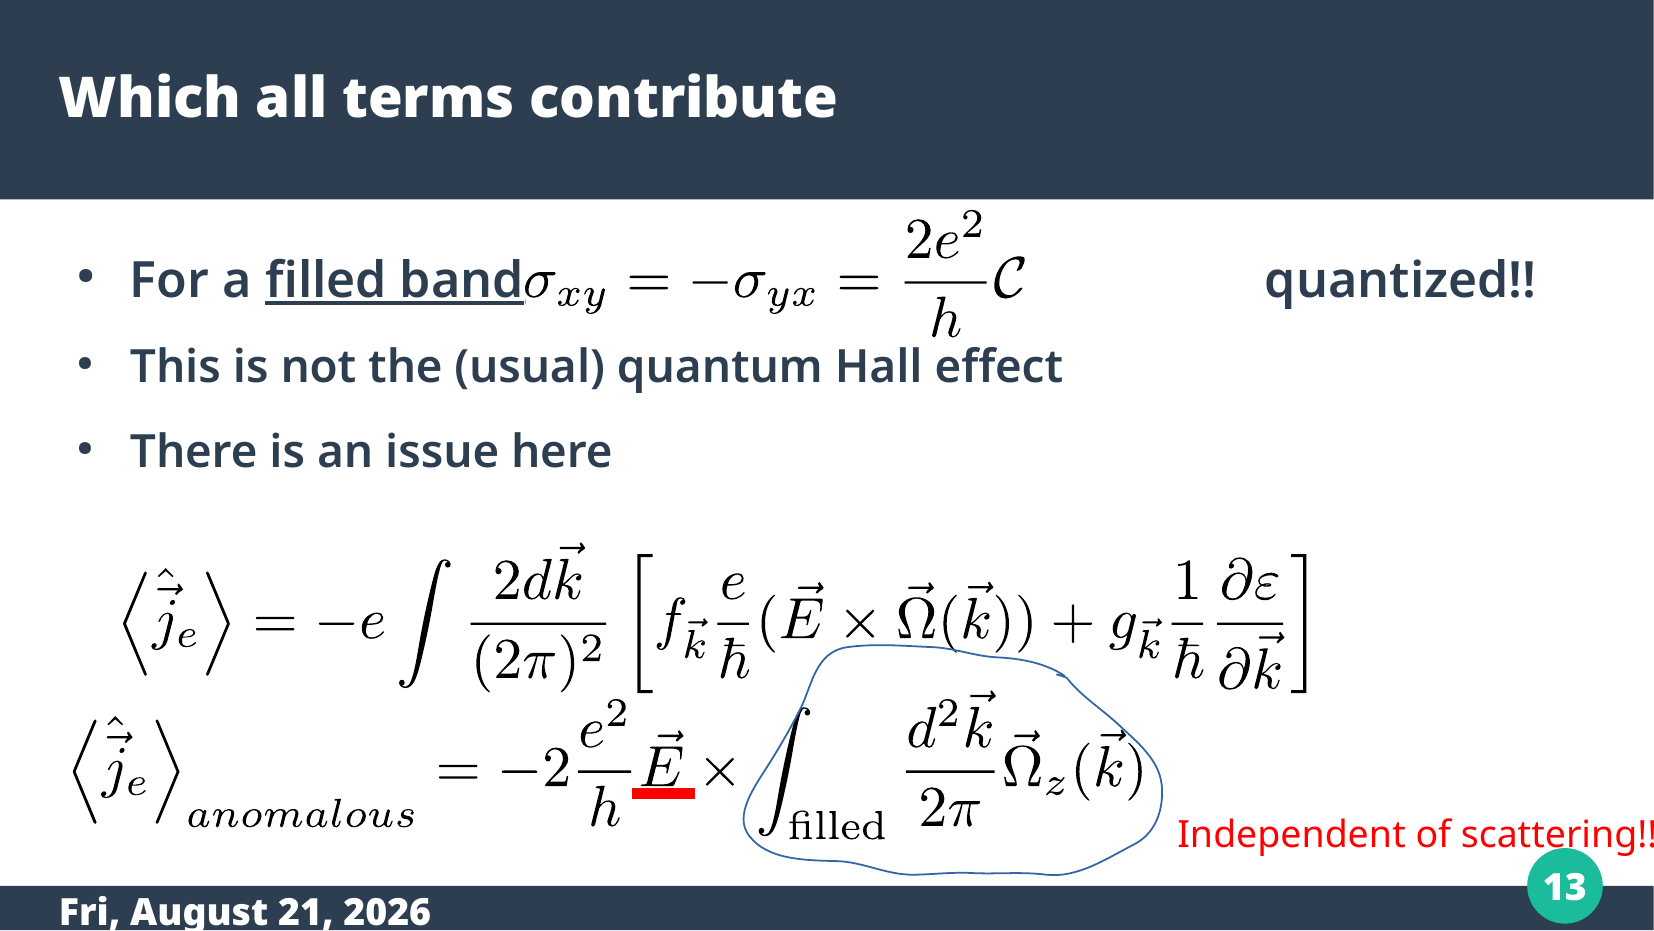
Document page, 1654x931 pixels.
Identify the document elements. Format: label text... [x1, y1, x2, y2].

text_box [525, 209, 1025, 338]
title Which all terms contribute [59, 37, 1595, 155]
text_box [1084, 693, 1139, 741]
text_box [745, 647, 1142, 840]
text_box Independent of scattering!! [1162, 798, 1618, 868]
list For a filled band, quantized!! This is not the (usual) quantum Hall effect There is an issue here [59, 243, 1595, 540]
text_box [69, 542, 1307, 837]
